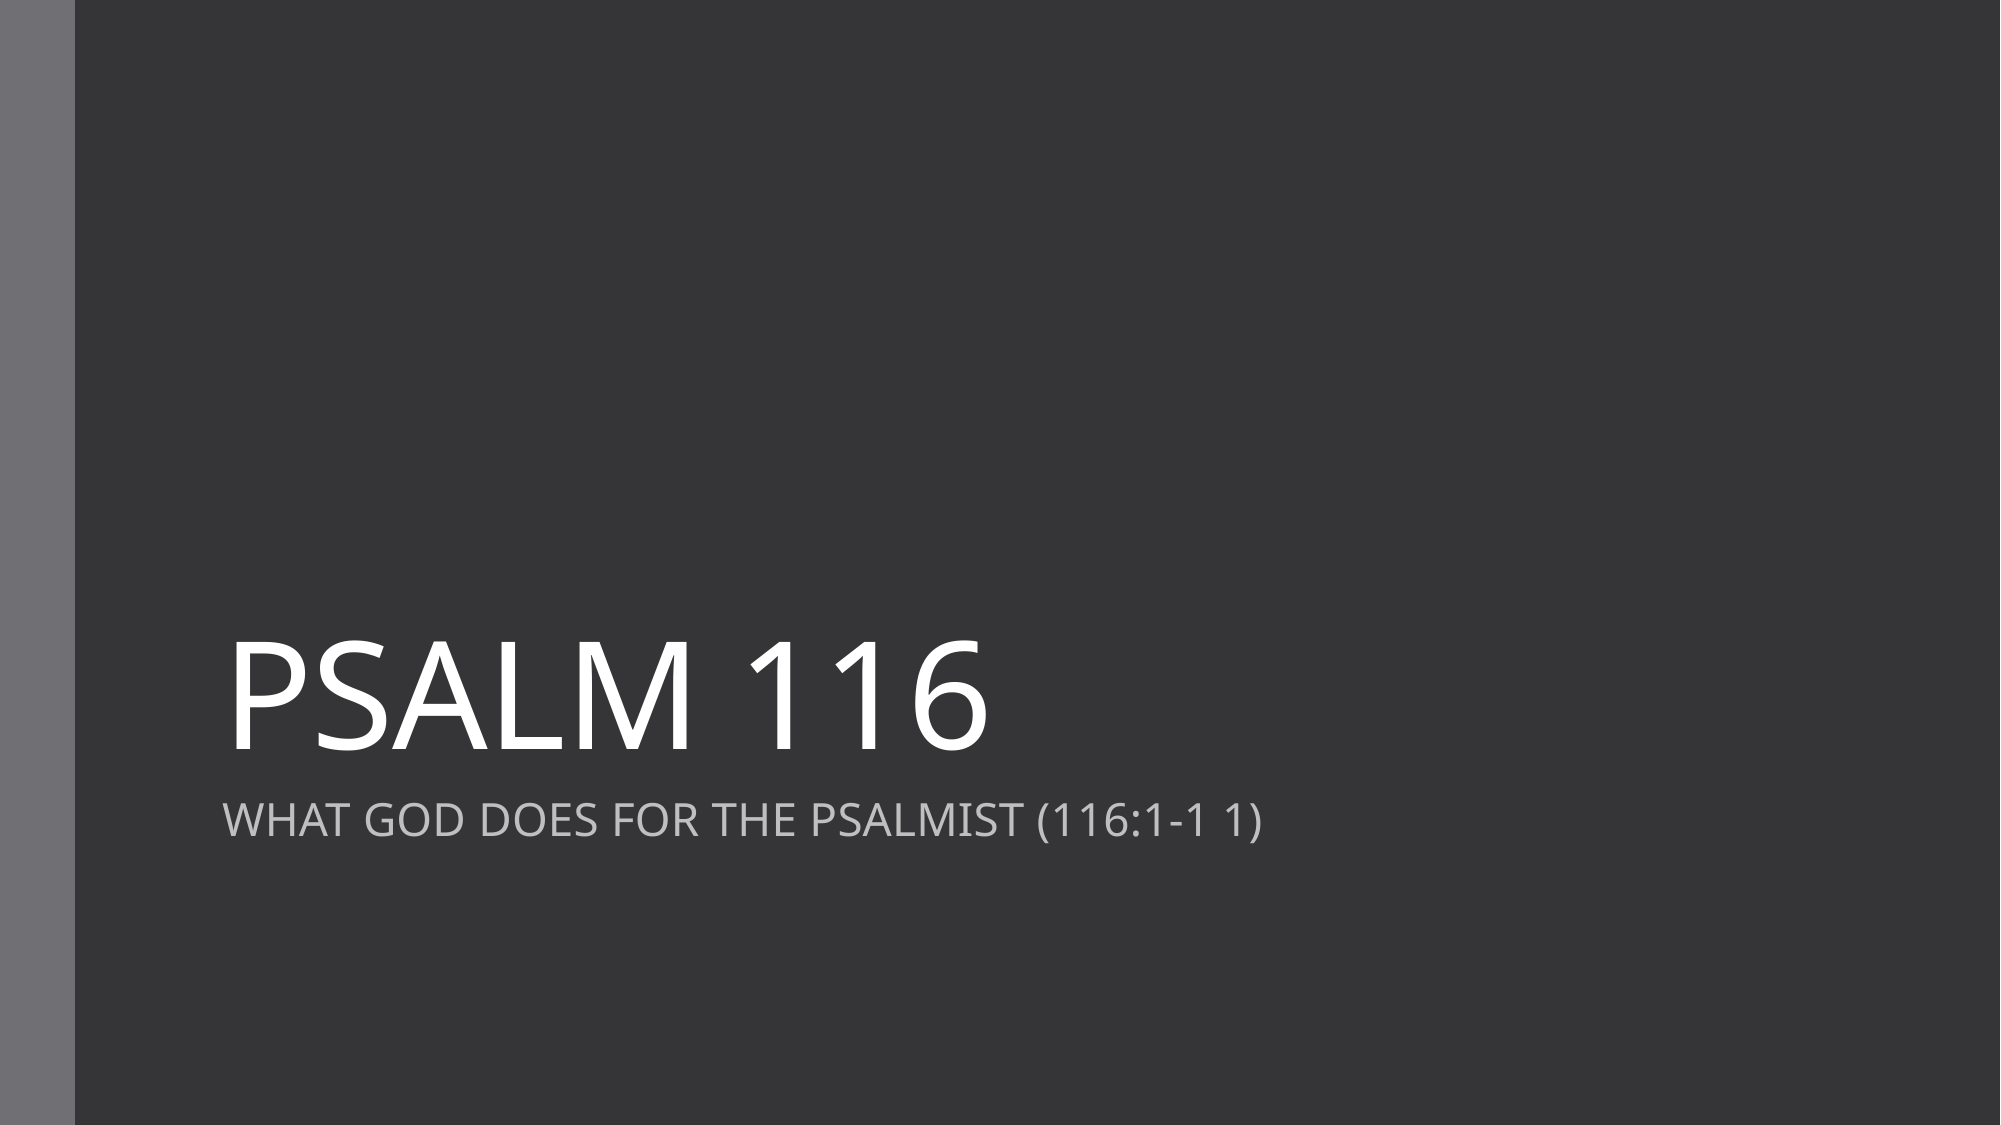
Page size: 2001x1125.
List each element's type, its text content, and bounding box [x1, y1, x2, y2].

subtitle WHAT GOD DOES FOR THE PSALMIST (116:1-1 1) [206, 787, 1752, 1066]
title PSALM 116 [206, 124, 1752, 787]
